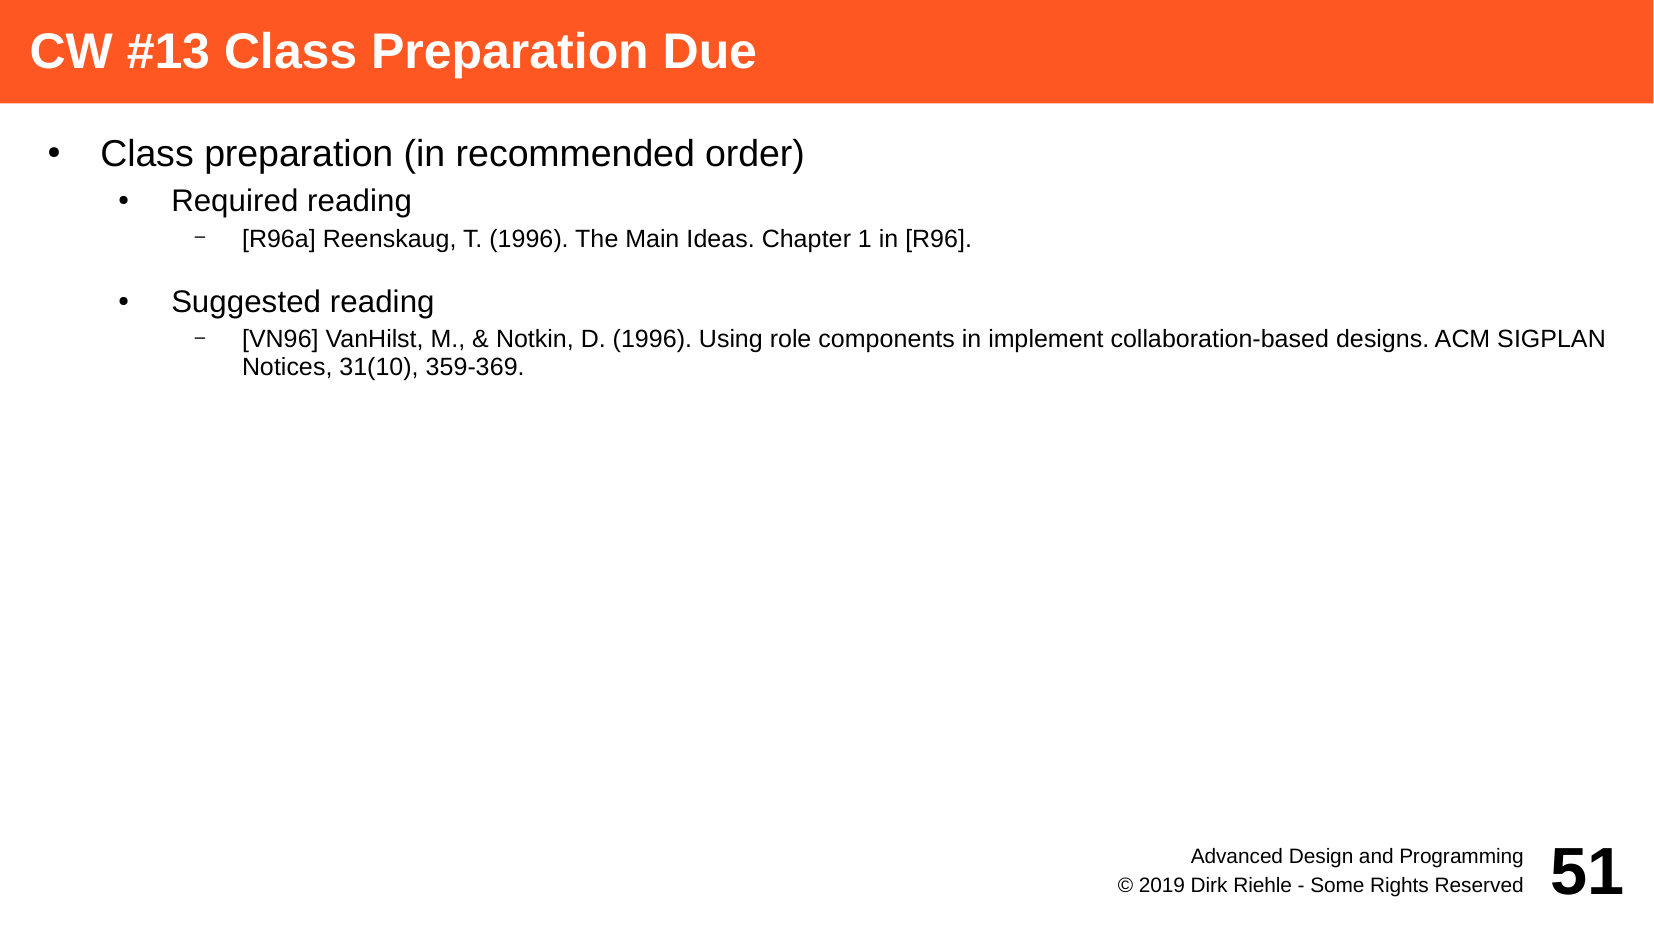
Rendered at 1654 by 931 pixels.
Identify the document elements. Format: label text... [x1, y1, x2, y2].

list Class preparation (in recommended order) Required reading [R96a] Reenskaug, T. (1996). The Main Ideas. Chapter 1 in [R96]. Suggested reading [VN96] VanHilst, M., & Notkin, D. (1996). Using role components in implement collaboration-based designs. ACM SIGPLAN Notices, 31(10), 359-369. [29, 132, 1625, 813]
title CW #13 Class Preparation Due [0, 0, 1654, 104]
